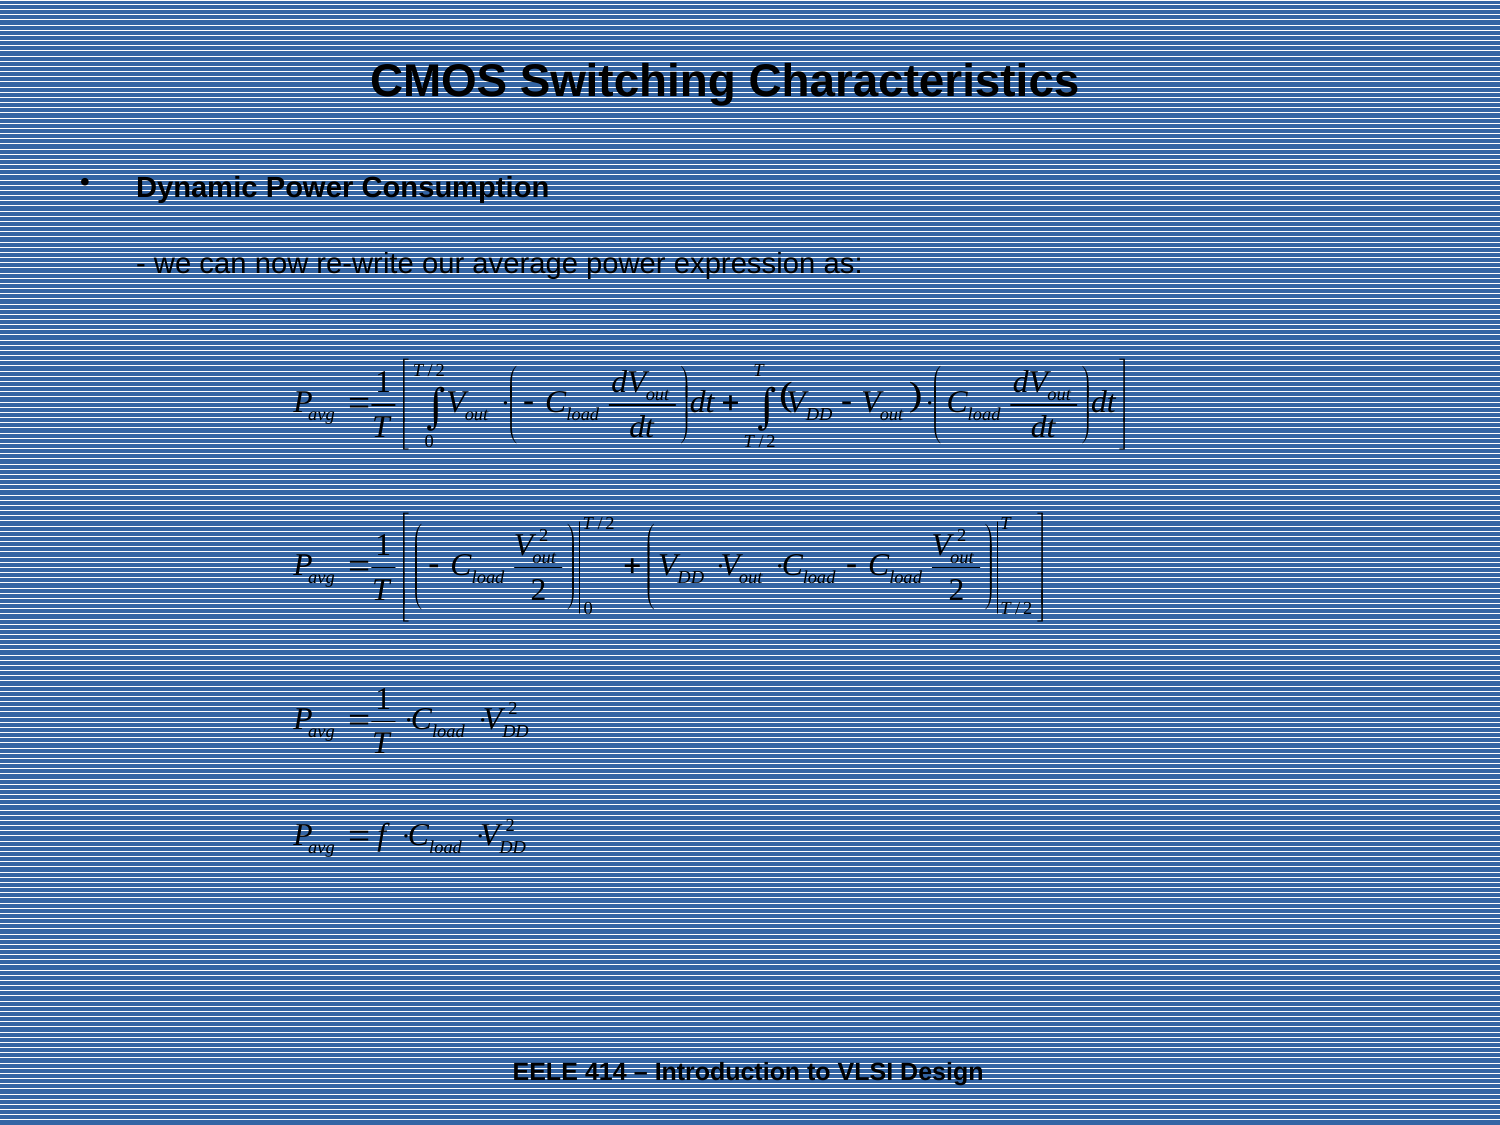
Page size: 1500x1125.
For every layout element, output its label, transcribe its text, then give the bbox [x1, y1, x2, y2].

chart [289, 355, 1140, 868]
list Dynamic Power Consumption - we can now re-write our average power expression as: [64, 160, 1471, 988]
title CMOS Switching Characteristics [87, 37, 1363, 120]
picture [287, 354, 1138, 865]
